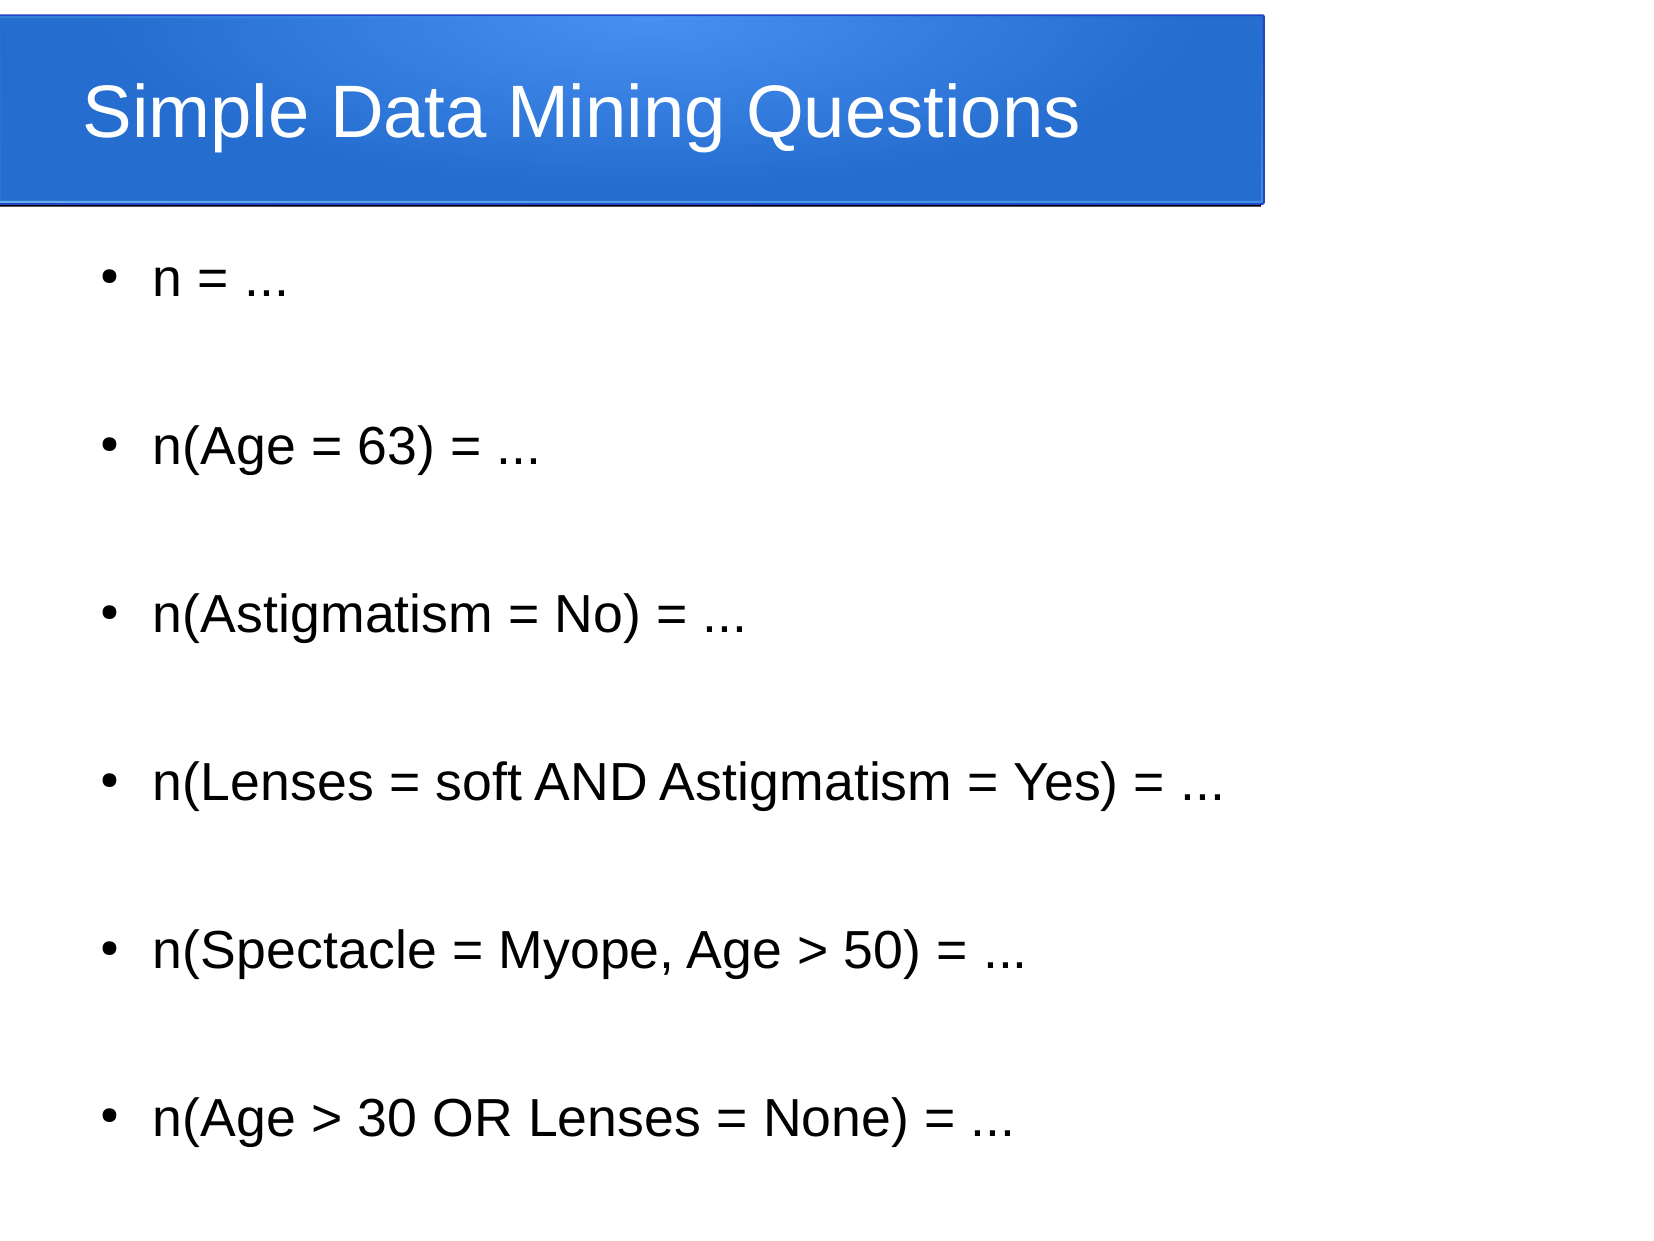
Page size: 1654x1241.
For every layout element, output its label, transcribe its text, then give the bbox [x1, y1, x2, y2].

list n = ... n(Age = 63) = ... n(Astigmatism = No) = ... n(Lenses = soft AND Astigmatism = Yes) = ... n(Spectacle = Myope, Age > 50) = ... n(Age > 30 OR Lenses = None) = ... [82, 248, 1571, 1149]
title Simple Data Mining Questions [82, 35, 1235, 189]
